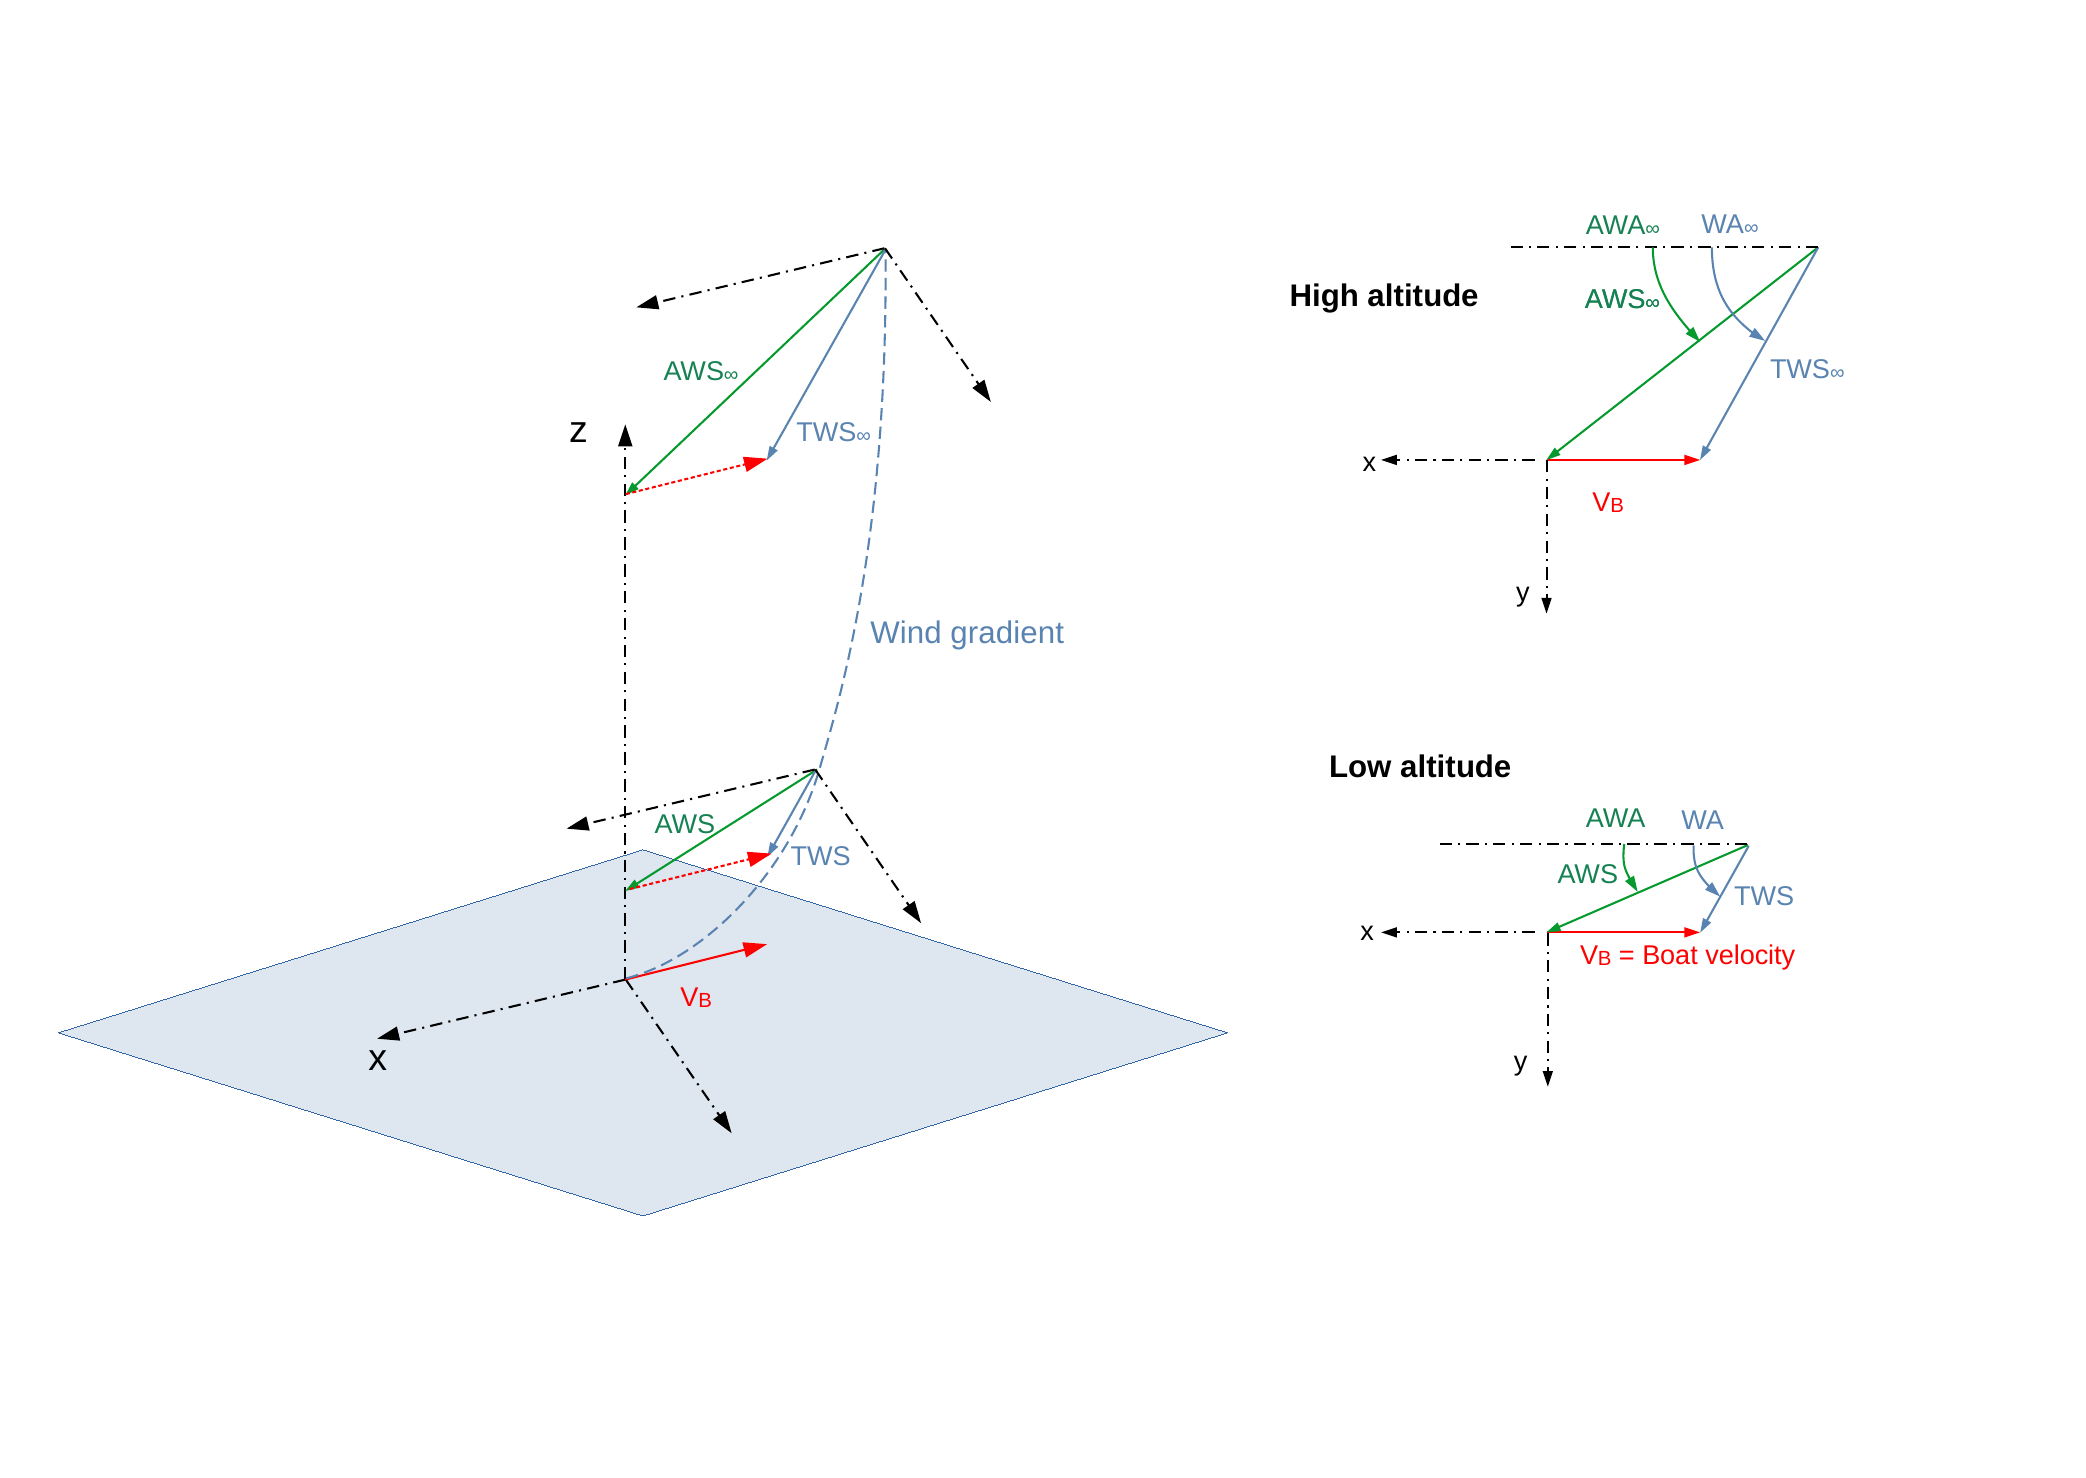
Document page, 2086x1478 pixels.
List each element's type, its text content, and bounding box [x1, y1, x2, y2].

text_box VB [1577, 479, 1652, 530]
text_box x [353, 1029, 437, 1086]
text_box TWS [1719, 873, 1826, 925]
text_box AWA [1571, 795, 1664, 847]
text_box AWS [1542, 851, 1637, 902]
text_box Low altitude [1314, 742, 1551, 802]
text_box y [1501, 570, 1549, 630]
text_box AWS [639, 801, 748, 848]
text_box AWS∞ [1570, 276, 1679, 327]
text_box AWA∞ [1571, 202, 1680, 253]
text_box x [1347, 440, 1396, 500]
text_box VB [665, 974, 740, 1026]
text_box [58, 849, 1228, 1216]
text_box Wind gradient [855, 607, 1092, 658]
text_box x [1345, 908, 1393, 968]
text_box TWS∞ [781, 409, 896, 462]
text_box y [1499, 1038, 1547, 1098]
text_box TWS∞ [1755, 346, 1870, 399]
text_box z [554, 400, 638, 460]
text_box WA [1666, 797, 1780, 848]
text_box High altitude [1274, 270, 1512, 331]
text_box VB = Boat velocity [1565, 932, 1874, 983]
text_box WA∞ [1686, 201, 1801, 252]
text_box TWS [775, 833, 883, 885]
text_box AWS∞ [648, 348, 757, 399]
